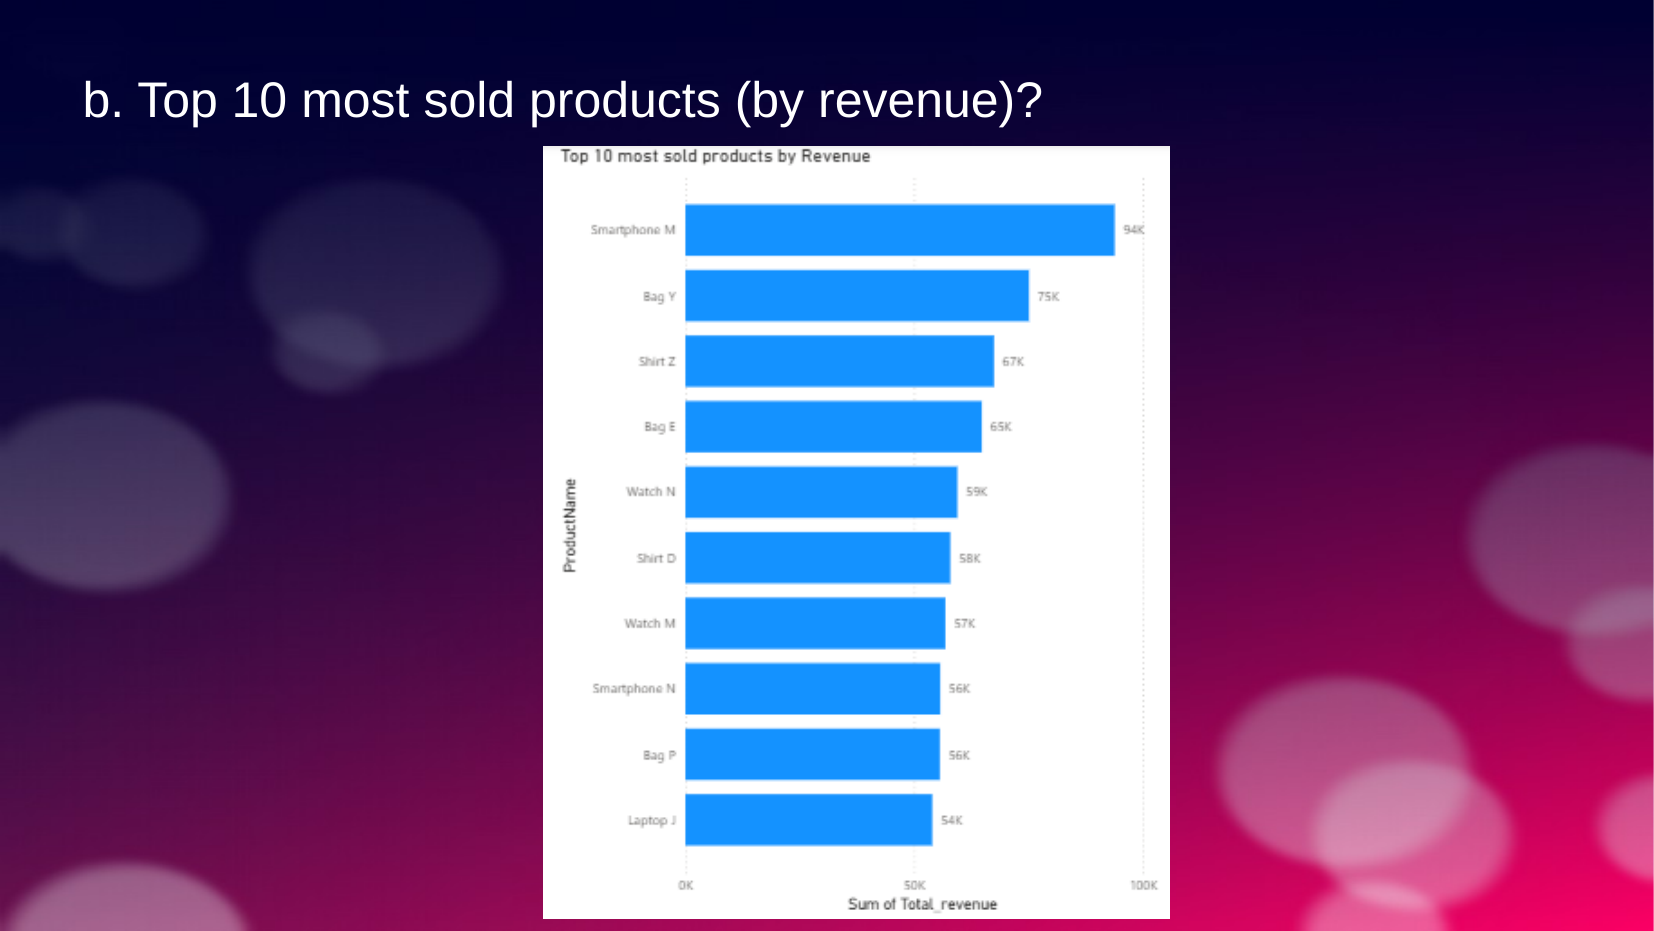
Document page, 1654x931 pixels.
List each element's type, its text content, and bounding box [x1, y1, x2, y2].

list b. Top 10 most sold products (by revenue)? [82, 67, 1571, 544]
picture [543, 146, 1170, 919]
